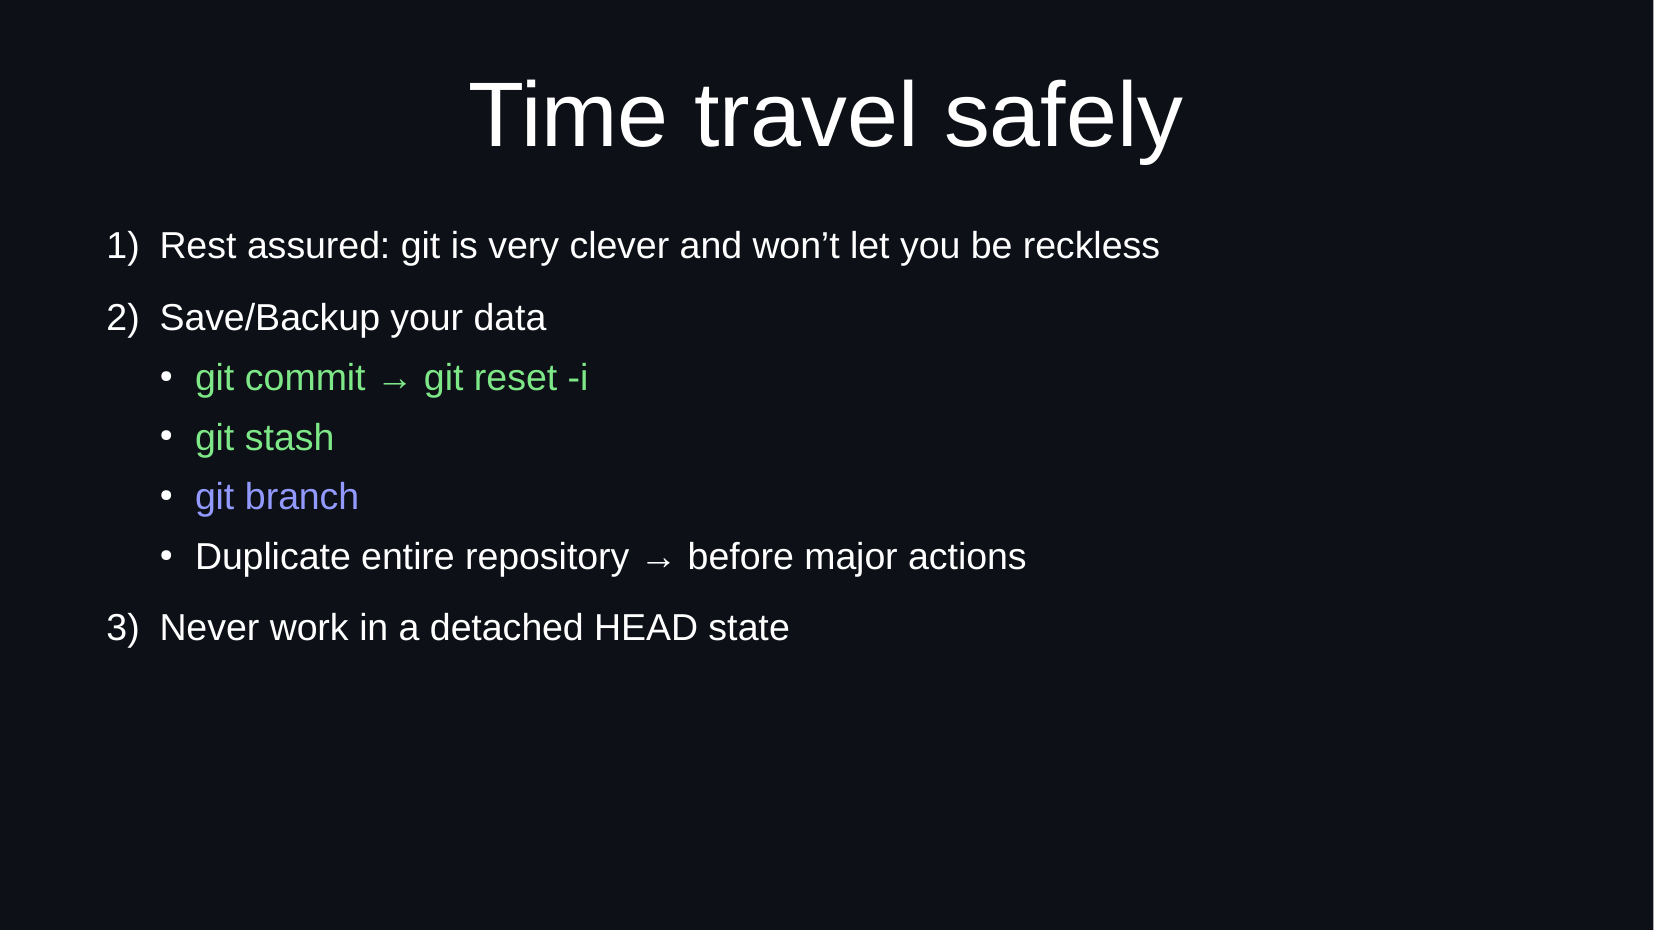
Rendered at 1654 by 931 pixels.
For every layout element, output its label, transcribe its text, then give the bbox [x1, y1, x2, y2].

title Time travel safely [82, 37, 1571, 193]
list Rest assured: git is very clever and won’t let you be reckless Save/Backup your data git commit → git reset -i git stash git branch Duplicate entire repository → before major actions Never work in a detached HEAD state [88, 225, 1577, 863]
